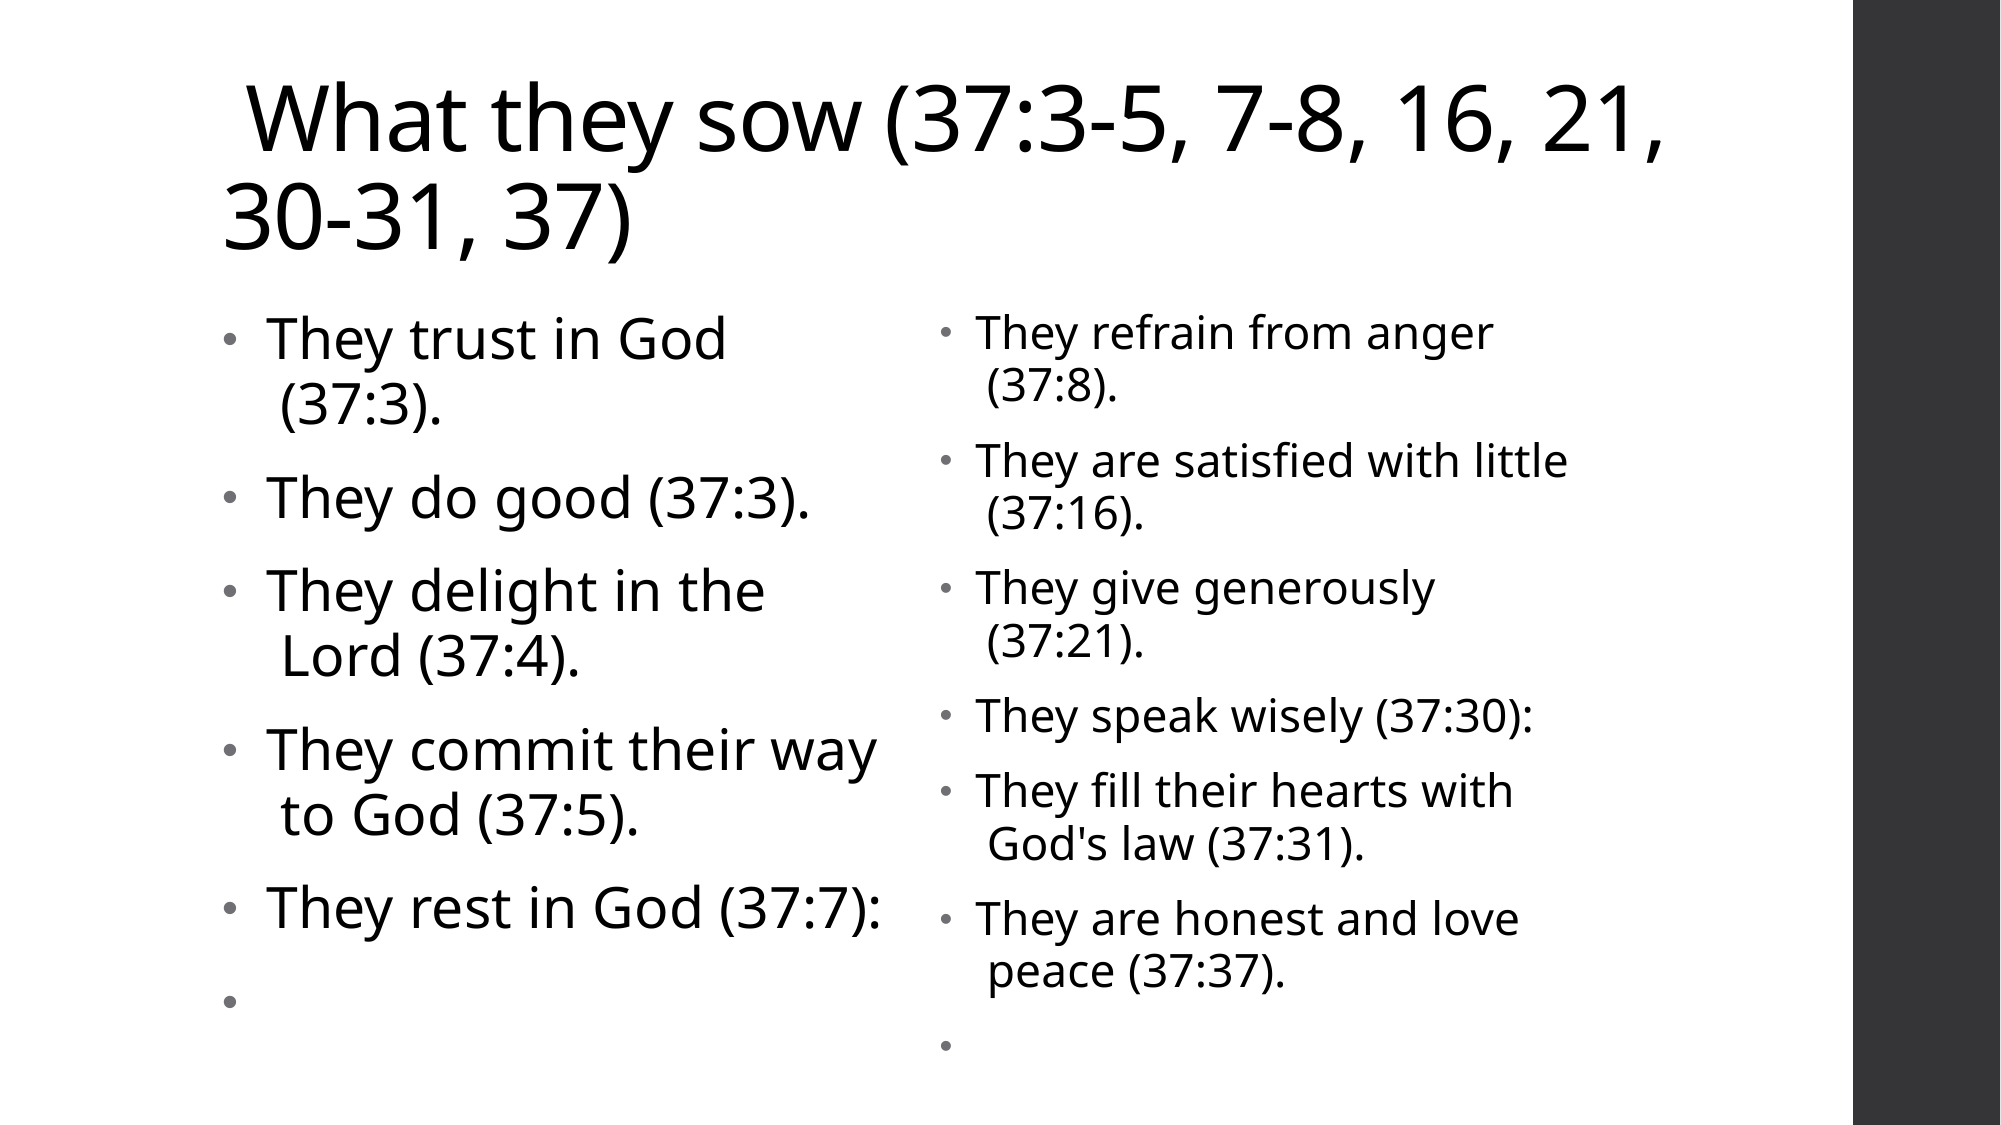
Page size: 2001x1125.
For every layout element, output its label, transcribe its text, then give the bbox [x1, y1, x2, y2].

title What they sow (37:3-5, 7-8, 16, 21, 30-31, 37) [206, 60, 1797, 278]
list They refrain from anger (37:8). They are satisfied with little (37:16). They give generously (37:21). They speak wisely (37:30): They fill their hearts with God's law (37:31). They are honest and love peace (37:37). [924, 299, 1617, 1014]
list They trust in God (37:3). They do good (37:3). They delight in the Lord (37:4). They commit their way to God (37:5). They rest in God (37:7): [207, 299, 900, 1014]
